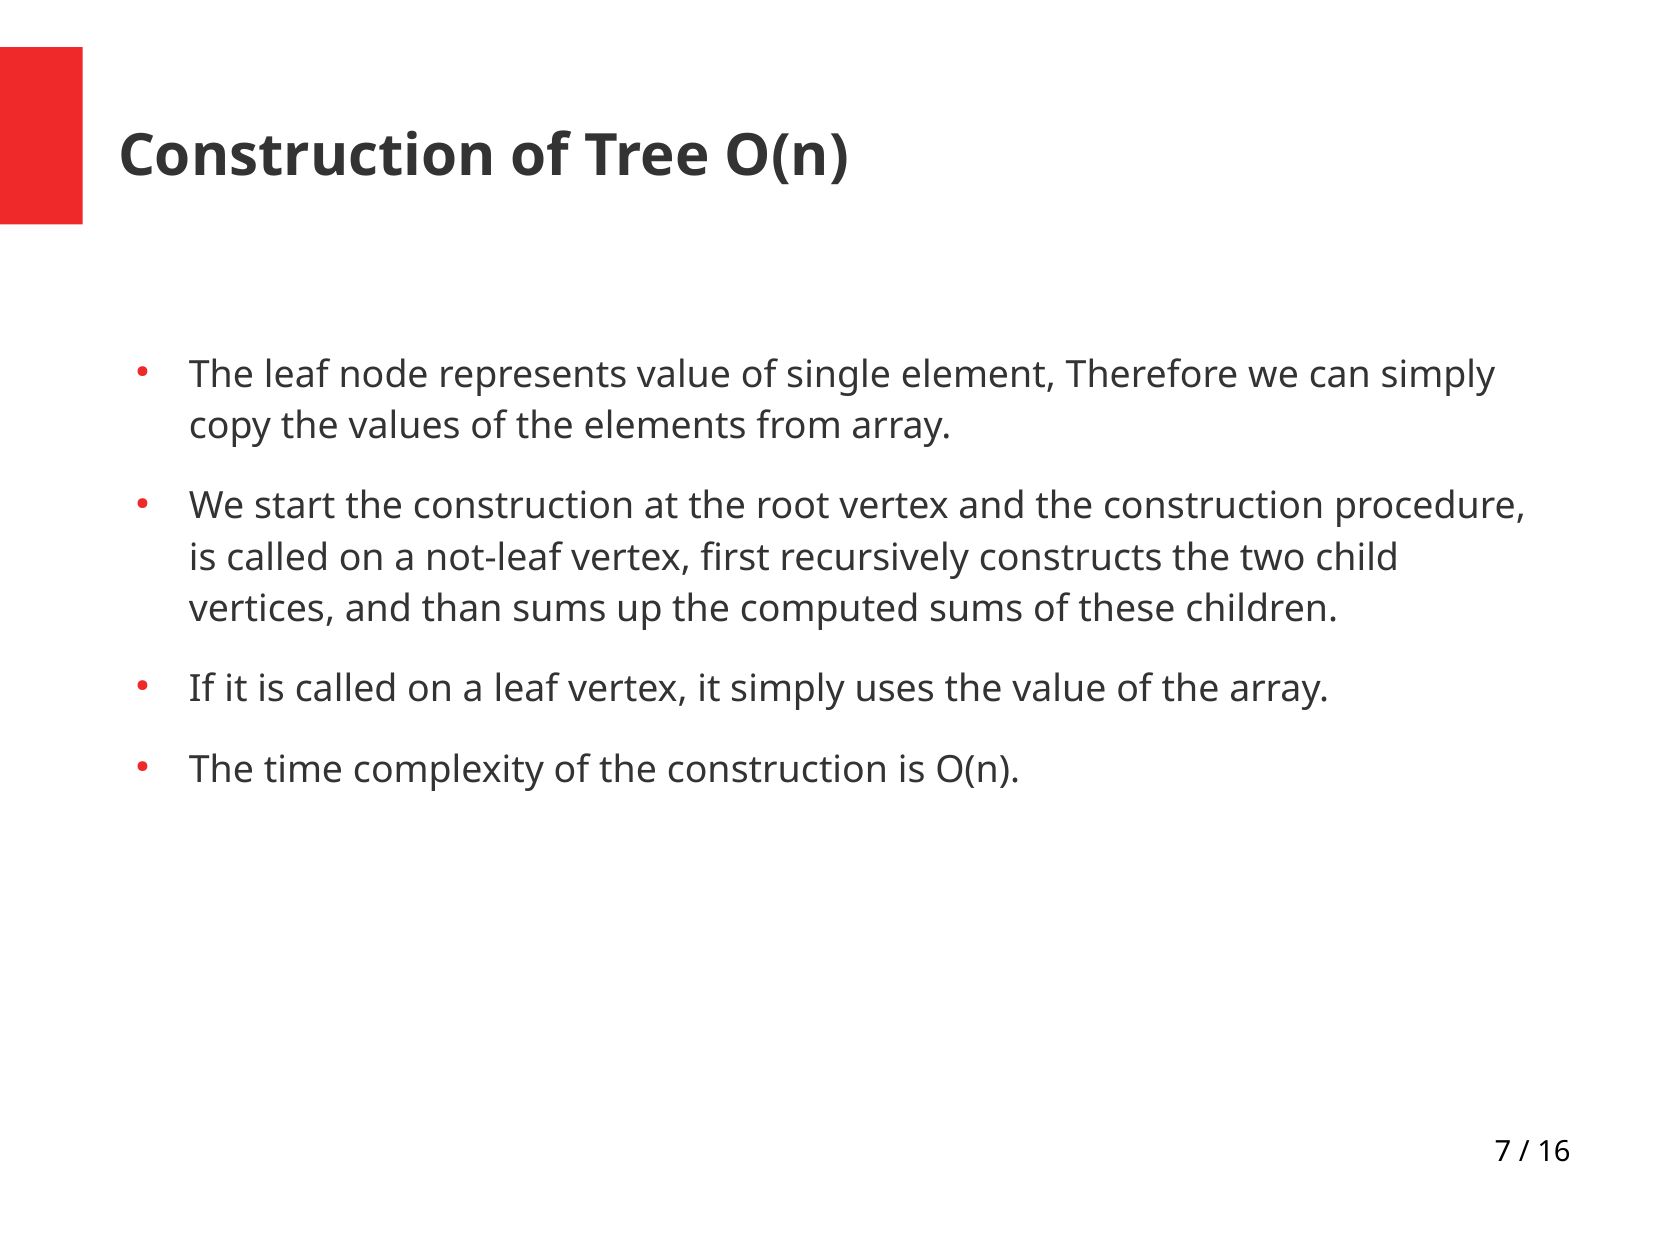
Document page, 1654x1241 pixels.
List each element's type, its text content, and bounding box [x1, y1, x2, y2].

title Construction of Tree O(n) [118, 49, 1571, 257]
list The leaf node represents value of single element, Therefore we can simply copy the values of the elements from array. We start the construction at the root vertex and the construction procedure, is called on a not-leaf vertex, first recursively constructs the two child vertices, and than sums up the computed sums of these children. If it is called on a leaf vertex, it simply uses the value of the array. The time complexity of the construction is O(n). [118, 261, 1536, 981]
